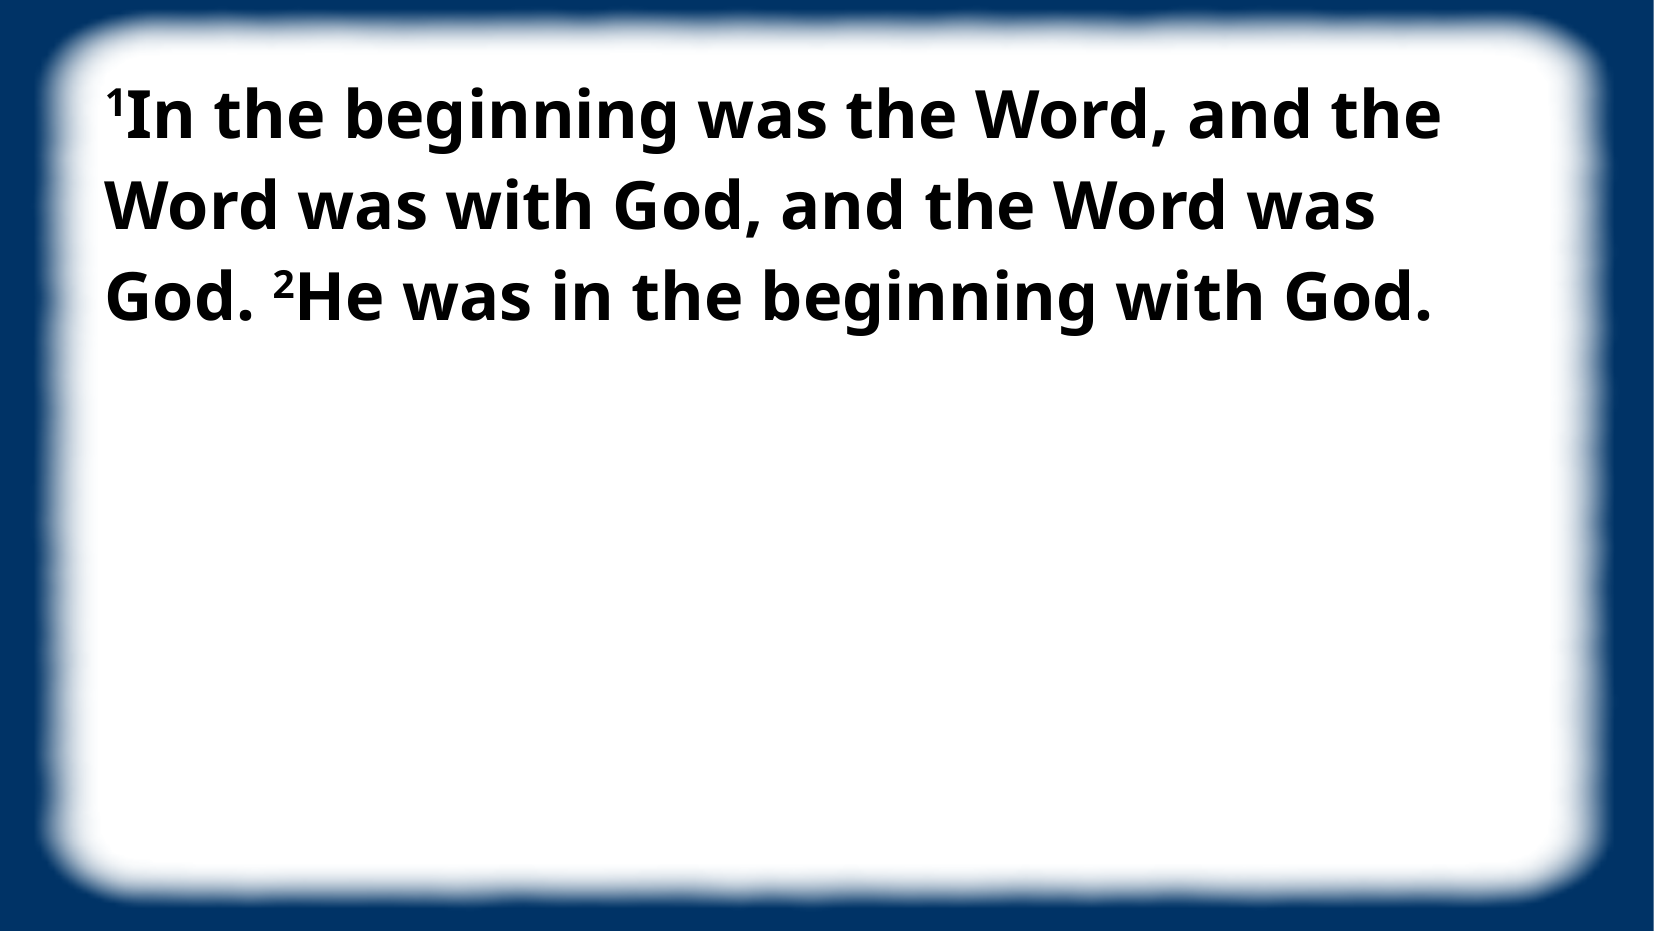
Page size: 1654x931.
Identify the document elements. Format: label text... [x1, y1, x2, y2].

text_box 1In the beginning was the Word, and the Word was with God, and the Word was God. 2He was in the beginning with God. [90, 60, 1546, 342]
picture [0, 0, 1654, 931]
